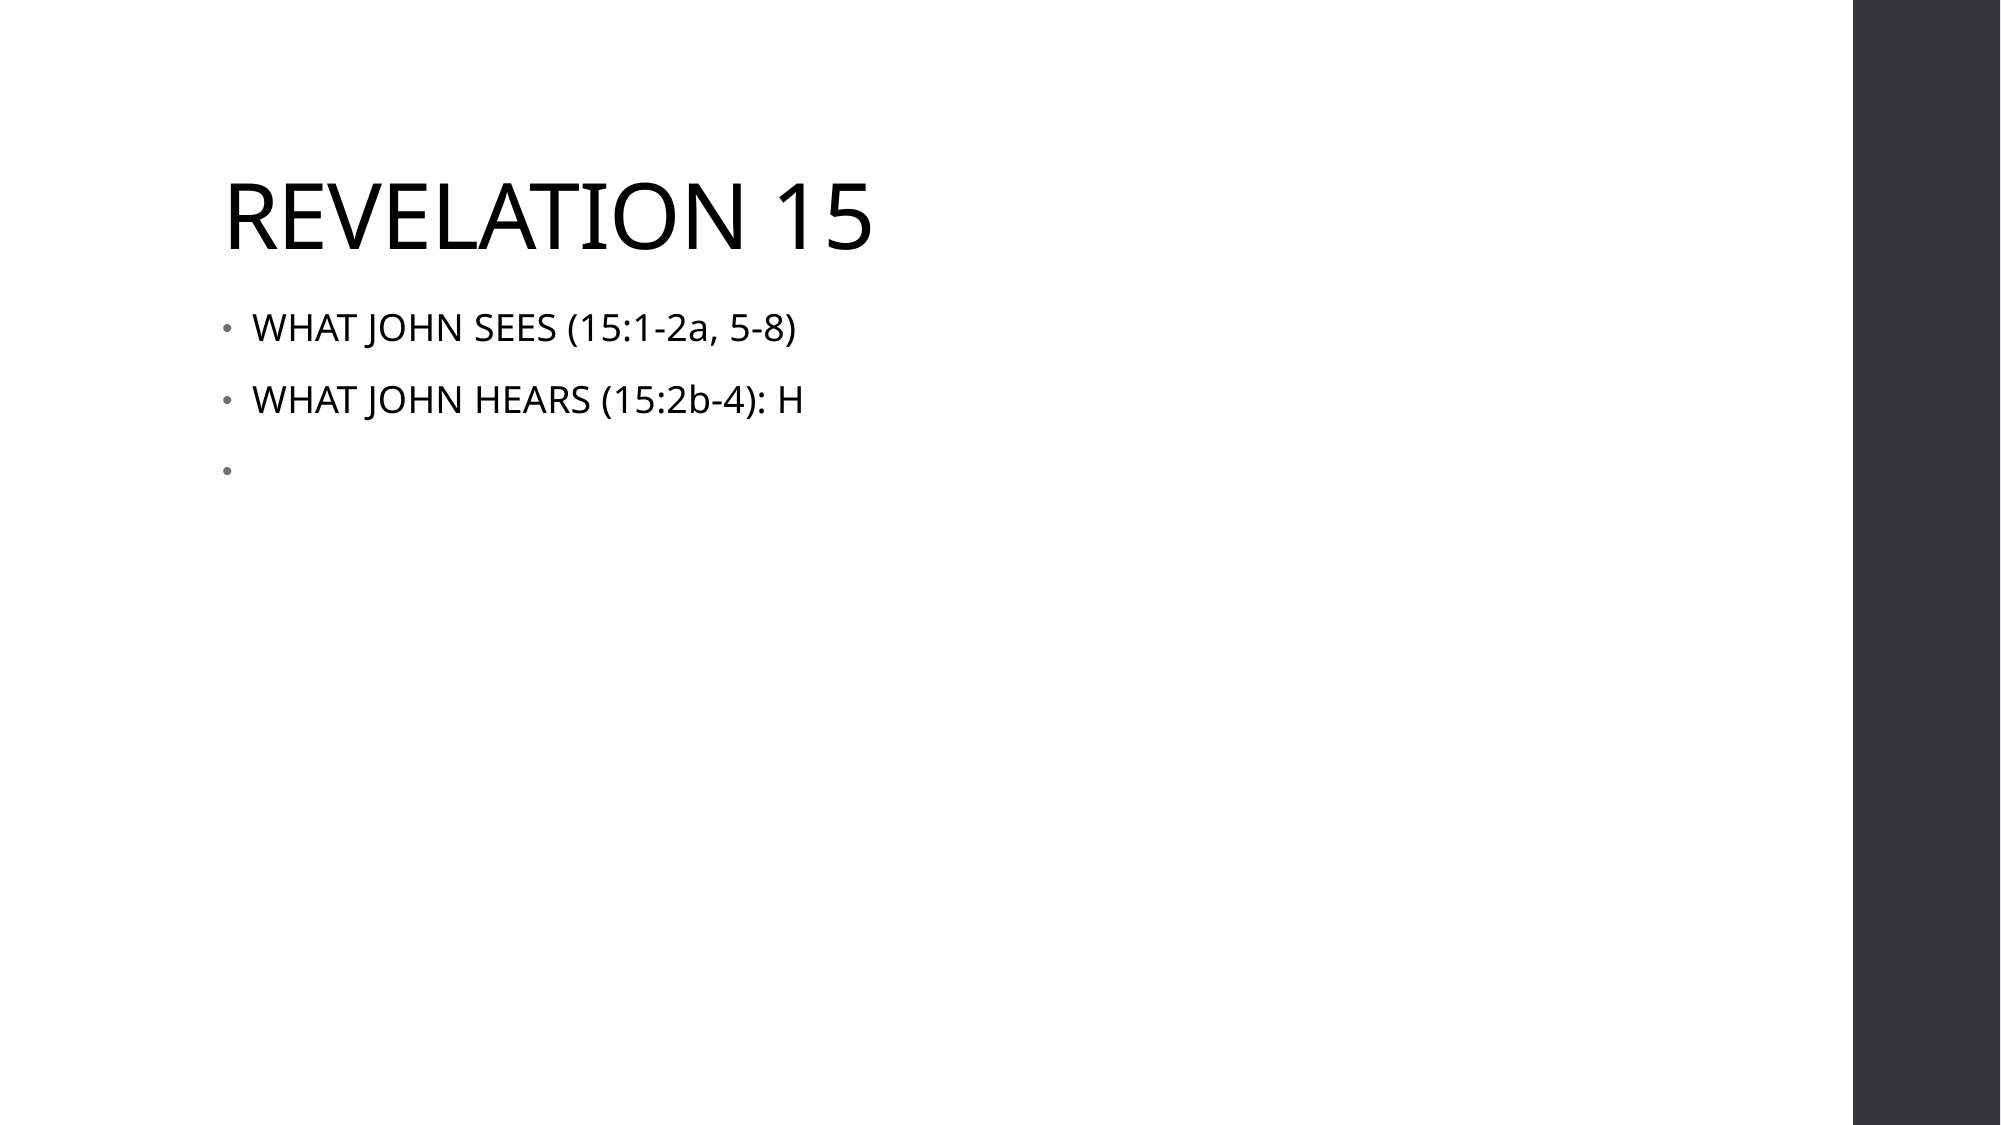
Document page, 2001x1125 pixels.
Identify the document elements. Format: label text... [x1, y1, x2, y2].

list WHAT JOHN SEES (15:1-2a, 5-8) WHAT JOHN HEARS (15:2b-4): H [206, 299, 1617, 1014]
title REVELATION 15 [206, 60, 1797, 278]
